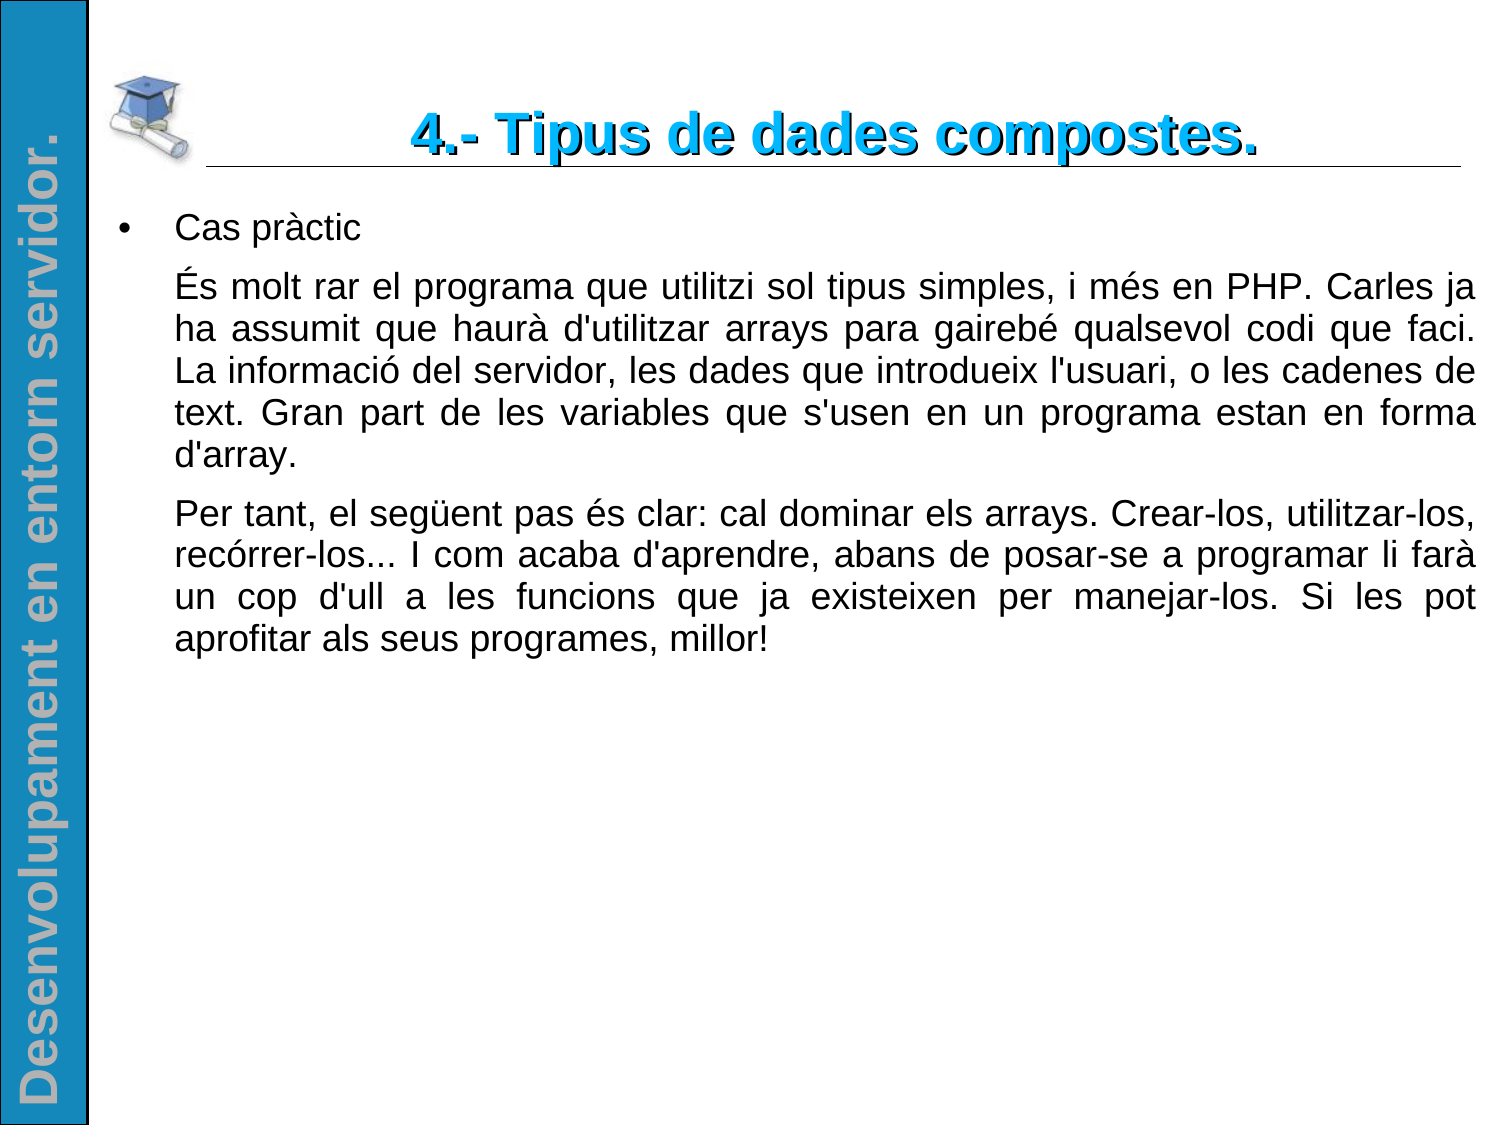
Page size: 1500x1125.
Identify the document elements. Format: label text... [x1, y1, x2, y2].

title 4.- Tipus de dades compostes. [206, 88, 1447, 178]
picture [93, 61, 206, 174]
list Cas pràctic És molt rar el programa que utilitzi sol tipus simples, i més en PHP. Carles ja ha assumit que haurà d'utilitzar arrays para gairebé qualsevol codi que faci. La informació del servidor, les dades que introdueix l'usuari, o les cadenes de text. Gran part de les variables que s'usen en un programa estan en forma d'array. Per tant, el següent pas és clar: cal dominar els arrays. Crear-los, utilitzar-los, recórrer-los... I com acaba d'aprendre, abans de posar-se a programar li farà un cop d'ull a les funcions que ja existeixen per manejar-los. Si les pot aprofitar als seus programes, millor! [118, 206, 1477, 950]
